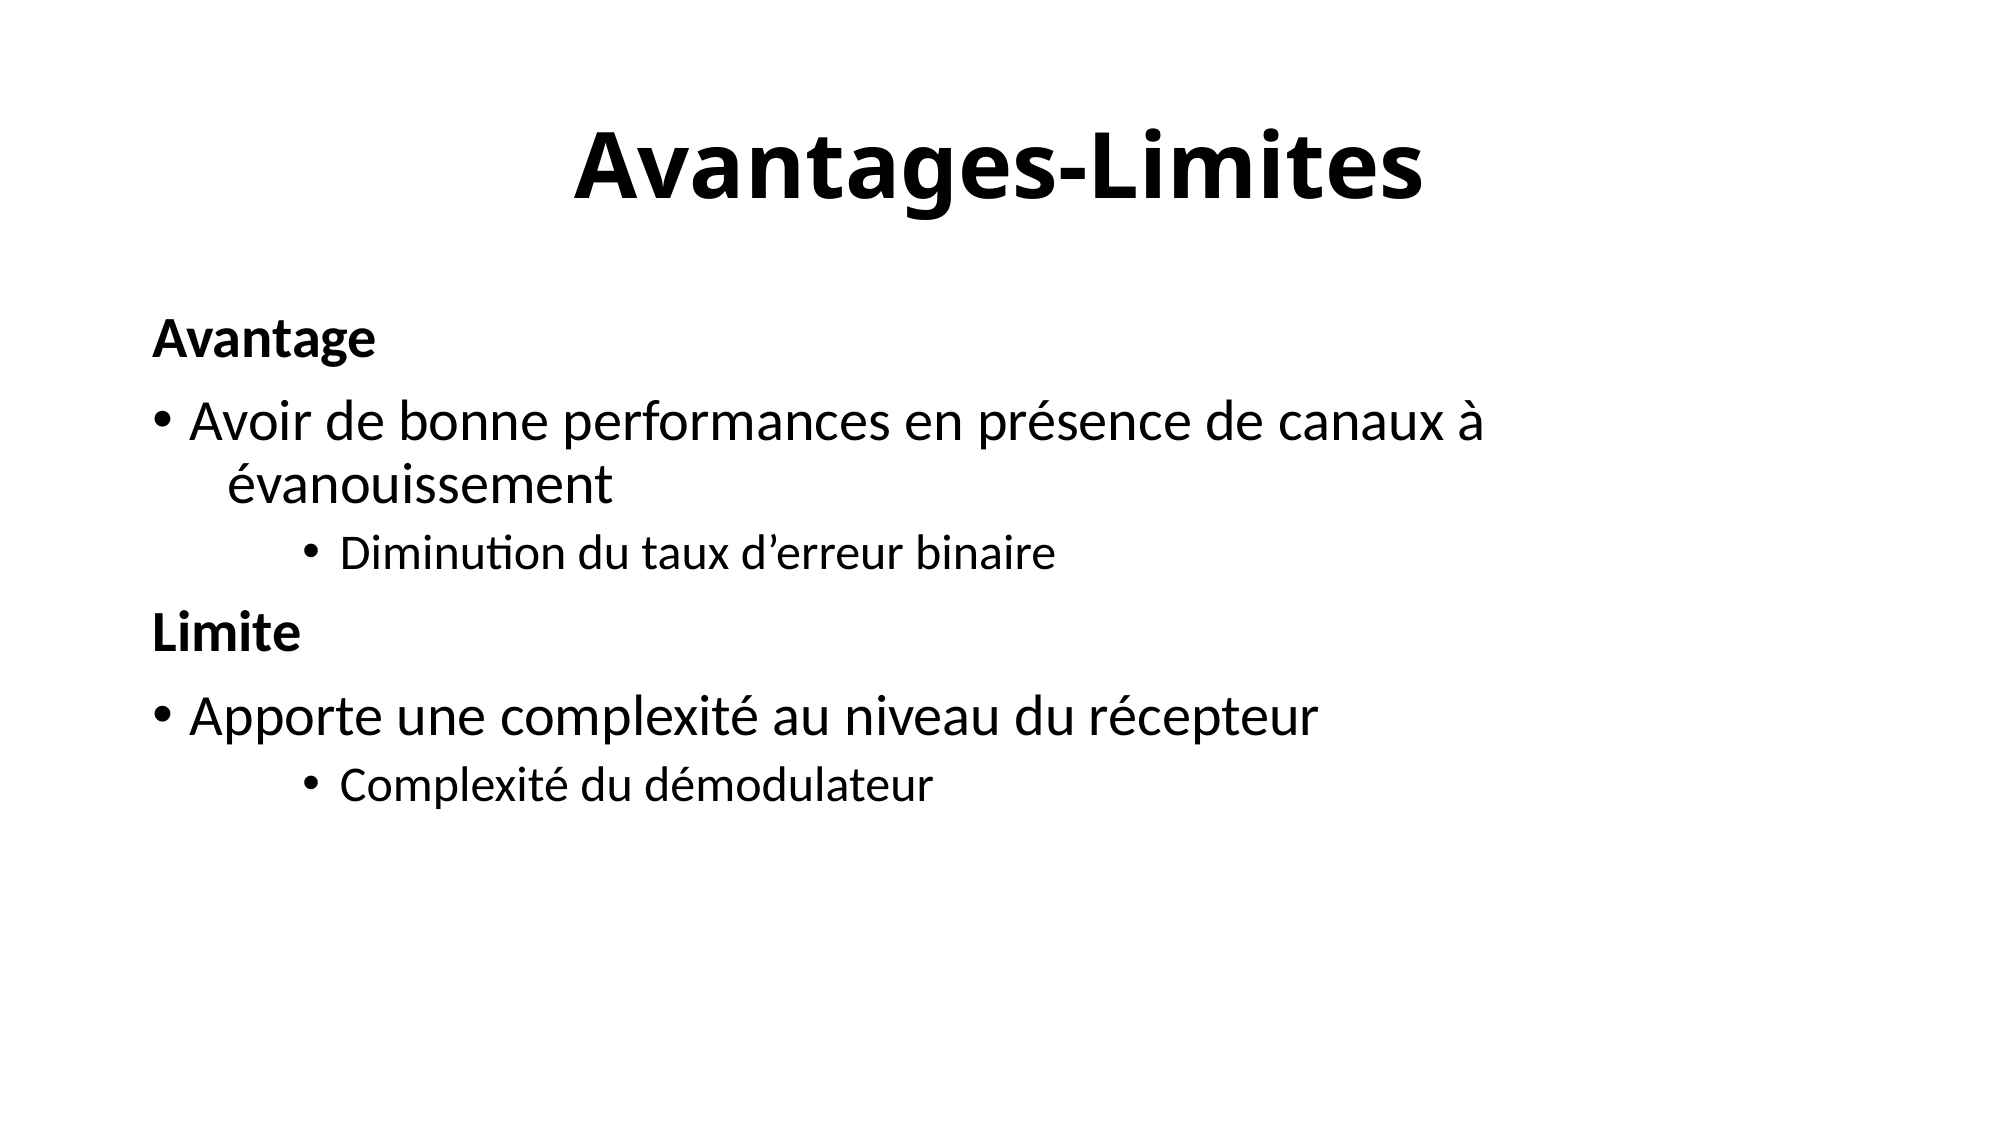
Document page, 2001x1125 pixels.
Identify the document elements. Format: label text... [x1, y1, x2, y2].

list Avantage Avoir de bonne performances en présence de canaux à évanouissement Diminution du taux d’erreur binaire Limite Apporte une complexité au niveau du récepteur Complexité du démodulateur [137, 299, 1863, 1014]
title Avantages-Limites [137, 59, 1863, 278]
